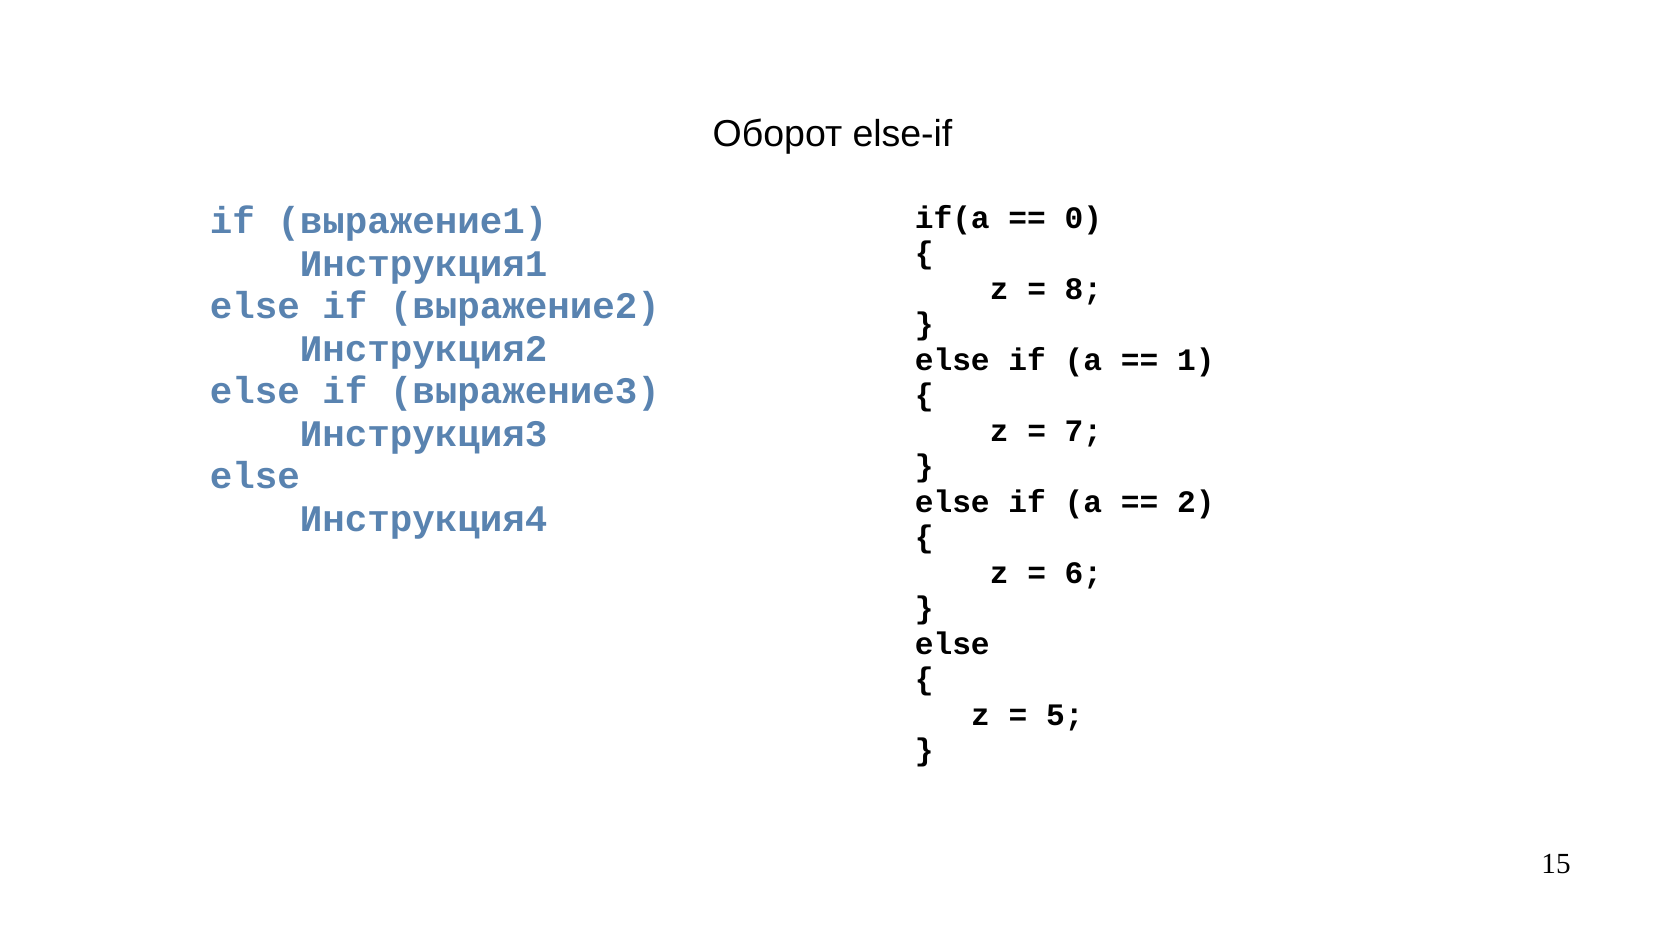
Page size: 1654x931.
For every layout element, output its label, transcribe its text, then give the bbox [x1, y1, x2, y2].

text_box Оборот else-if [45, 105, 1621, 196]
text_box if(a == 0) { z = 8; } else if (a == 1) { z = 7; } else if (a == 2) { z = 6; } else { z = 5; } [900, 195, 1471, 891]
text_box if (выражение1) Инструкция1 else if (выражение2) Инструкция2 else if (выражение3) Инструкция3 else Инструкция4 [195, 195, 721, 551]
